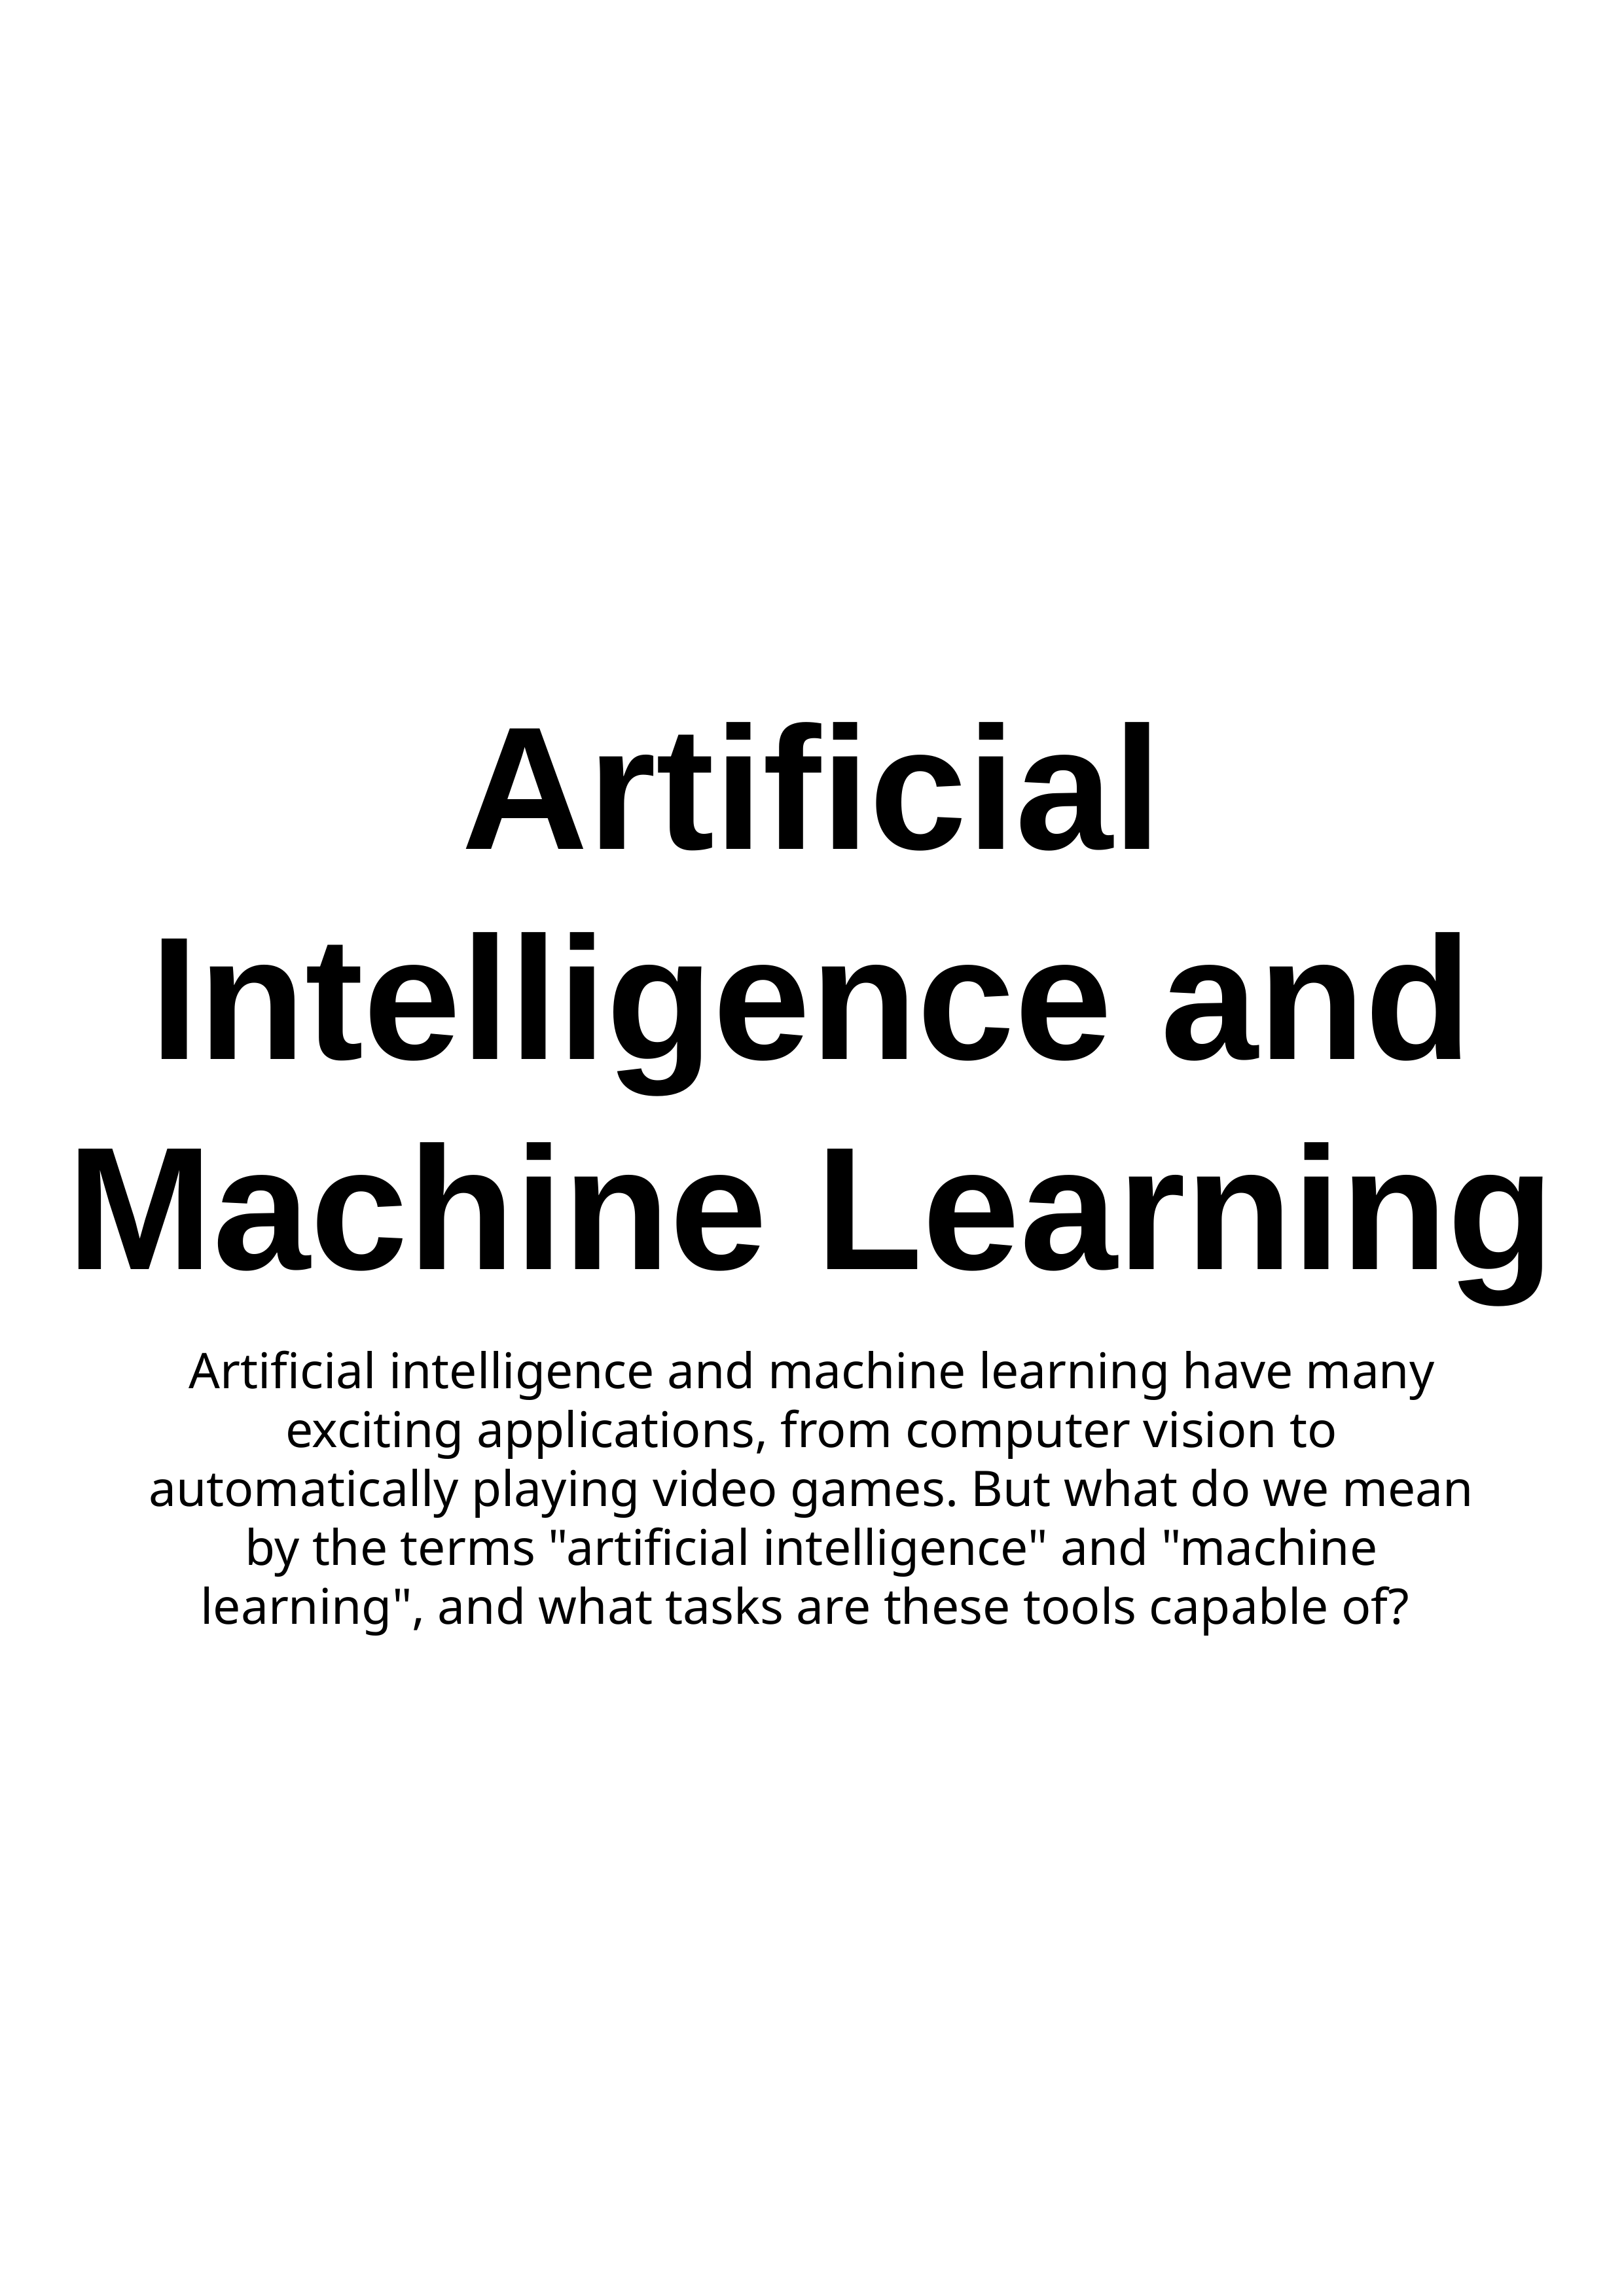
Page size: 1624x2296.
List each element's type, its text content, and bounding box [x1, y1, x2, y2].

title Artificial Intelligence and Machine Learning [0, 649, 1624, 1329]
text_box Artificial intelligence and machine learning have many exciting applications, from computer vision to automatically playing video games. But what do we mean by the terms "artificial intelligence" and "machine learning", and what tasks are these tools capable of? [120, 1329, 1504, 1644]
